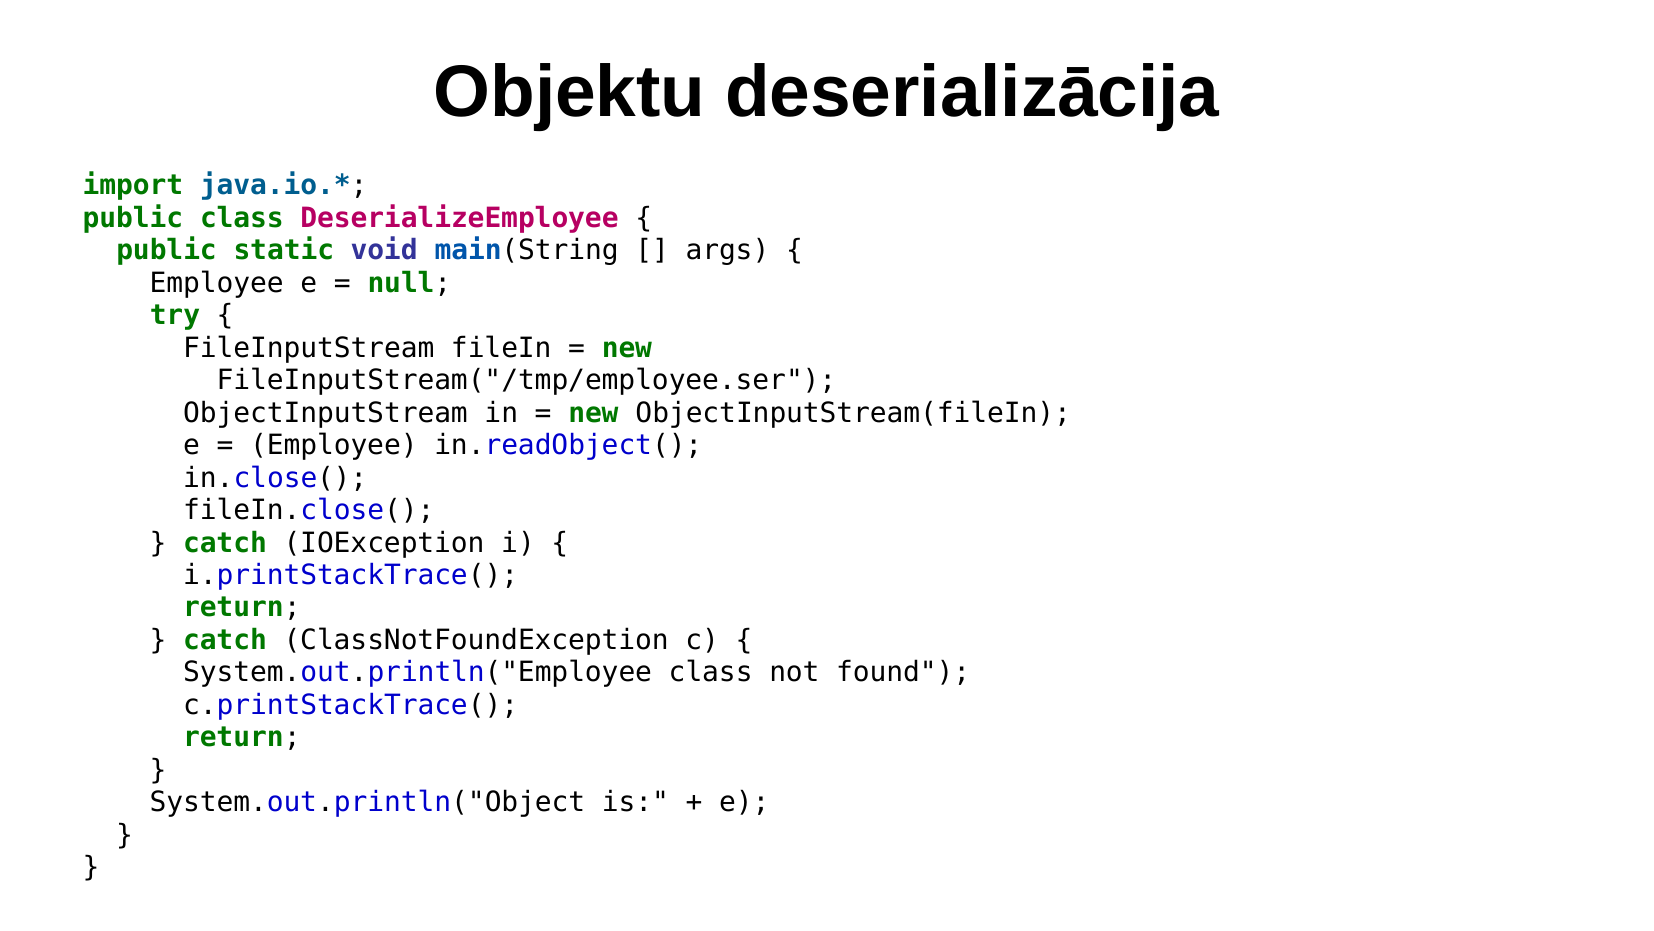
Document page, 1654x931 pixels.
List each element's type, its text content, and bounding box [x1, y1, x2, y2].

list import java.io.*; public class DeserializeEmployee { public static void main(String [] args) { Employee e = null; try { FileInputStream fileIn = new FileInputStream("/tmp/employee.ser"); ObjectInputStream in = new ObjectInputStream(fileIn); e = (Employee) in.readObject(); in.close(); fileIn.close(); } catch (IOException i) { i.printStackTrace(); return; } catch (ClassNotFoundException c) { System.out.println("Employee class not found"); c.printStackTrace(); return; } System.out.println("Object is:" + e); } } [82, 168, 1538, 889]
title Objektu deserializācija [82, 37, 1571, 147]
